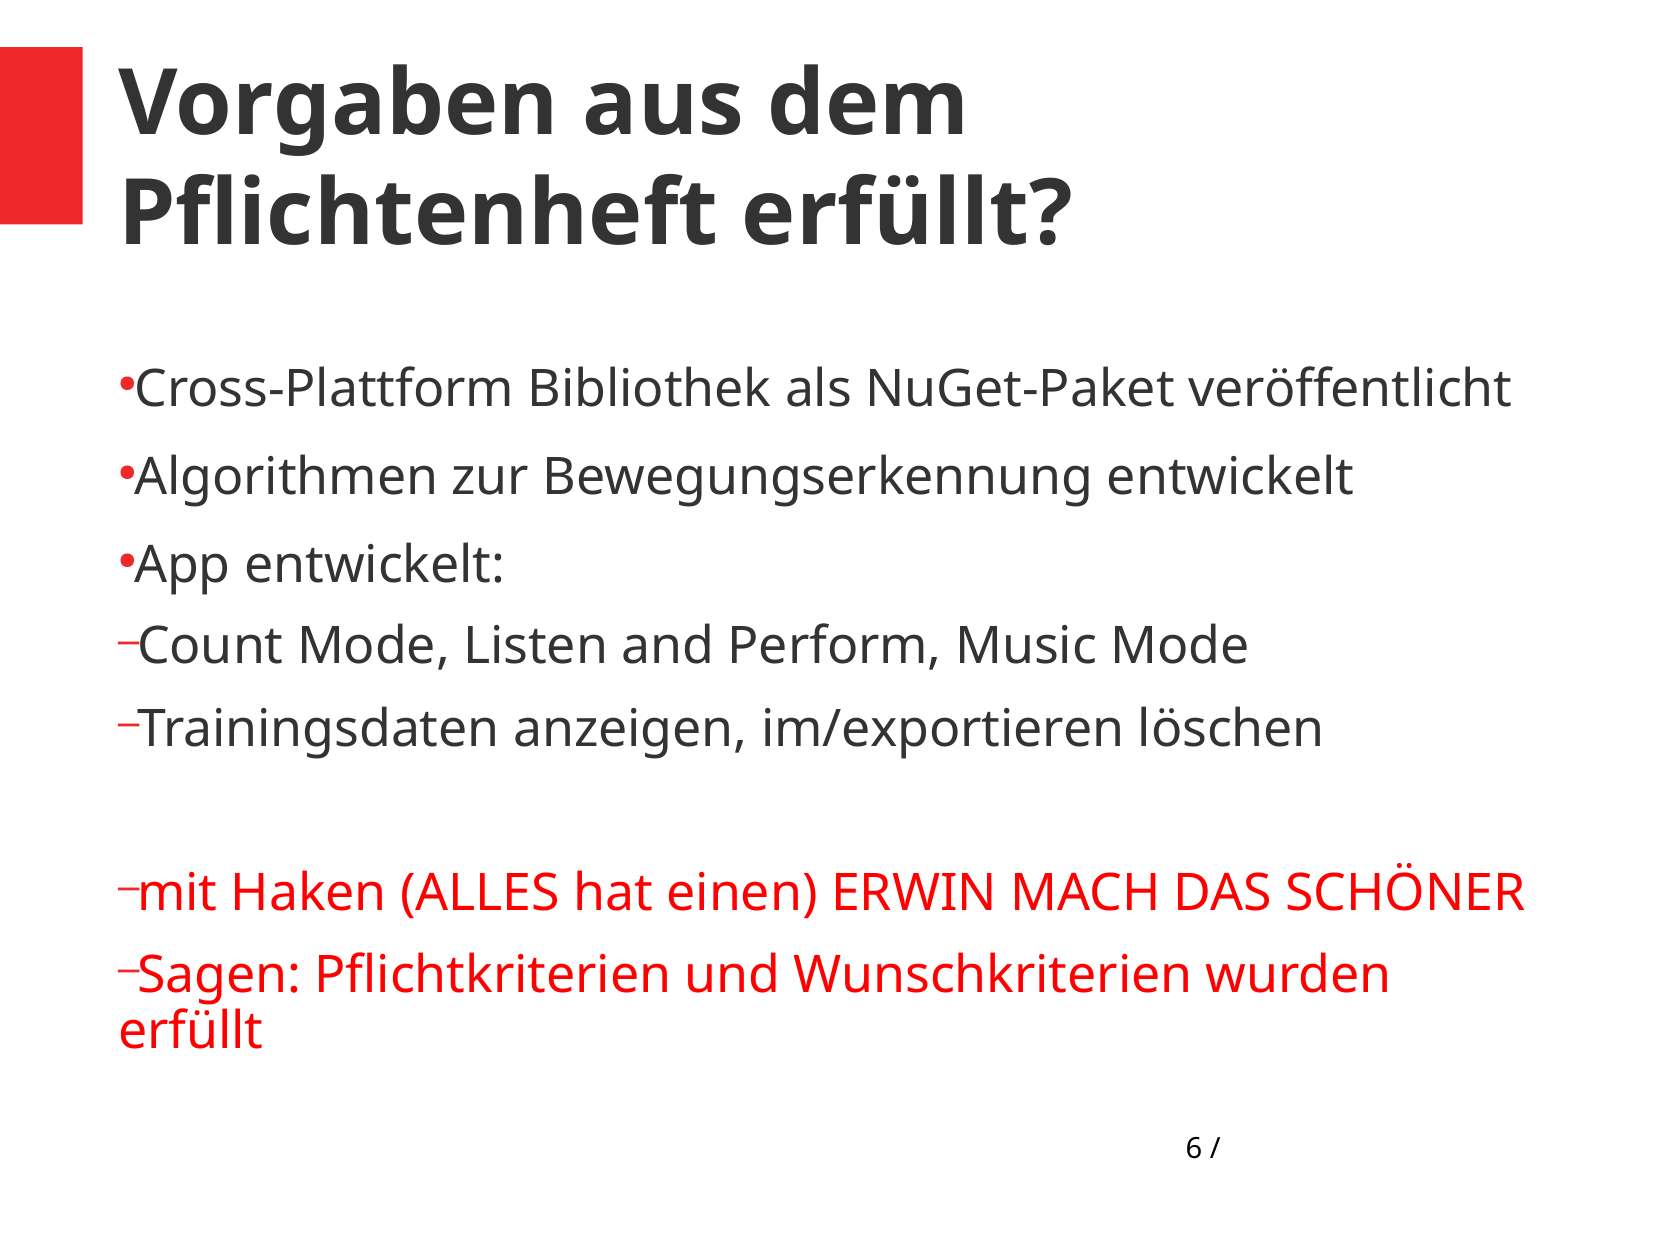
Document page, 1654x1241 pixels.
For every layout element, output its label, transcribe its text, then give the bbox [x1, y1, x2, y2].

list Cross-Plattform Bibliothek als NuGet-Paket veröffentlicht Algorithmen zur Bewegungserkennung entwickelt App entwickelt: Count Mode, Listen and Perform, Music Mode Trainingsdaten anzeigen, im/exportieren löschen mit Haken (ALLES hat einen) ERWIN MACH DAS SCHÖNER Sagen: Pflichtkriterien und Wunschkriterien wurden erfüllt [118, 354, 1536, 1074]
text_box / [1185, 1129, 1571, 1216]
title Vorgaben aus dem Pflichtenheft erfüllt? [118, 27, 1571, 278]
